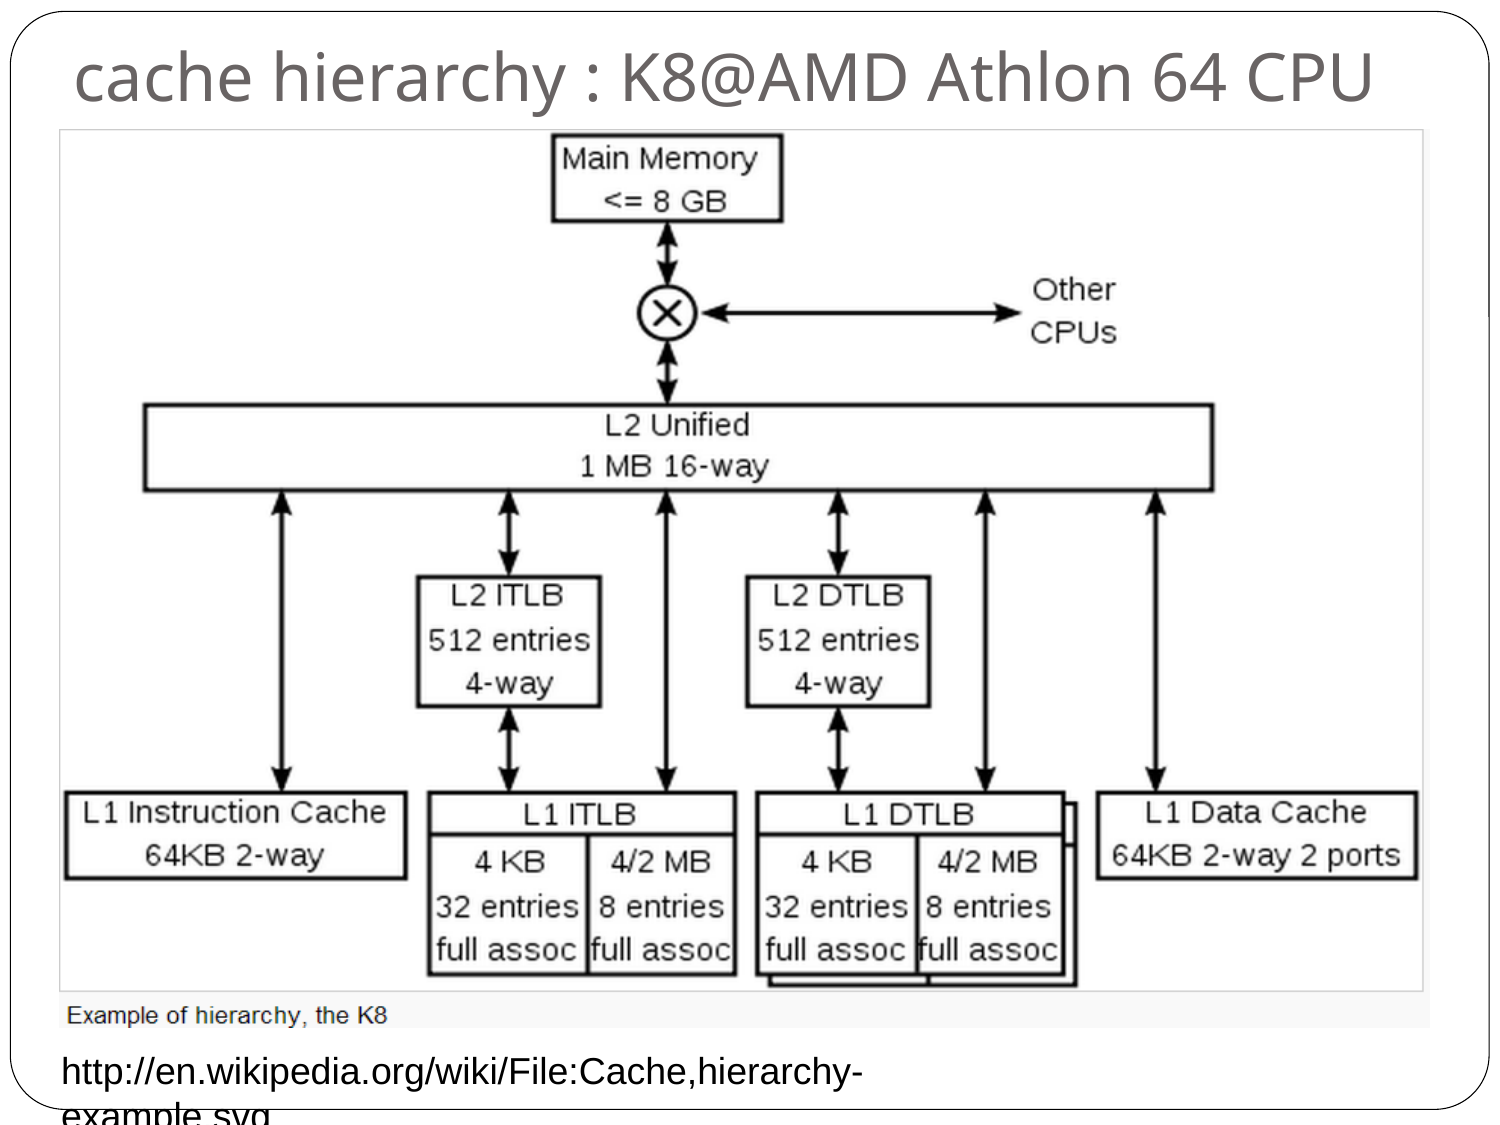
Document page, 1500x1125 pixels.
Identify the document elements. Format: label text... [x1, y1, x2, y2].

text_box http://en.wikipedia.org/wiki/File:Cache,hierarchy-example.svg [46, 1039, 1087, 1100]
title cache hierarchy : K8@AMD Athlon 64 CPU [59, 27, 1424, 129]
picture [59, 129, 1430, 1028]
